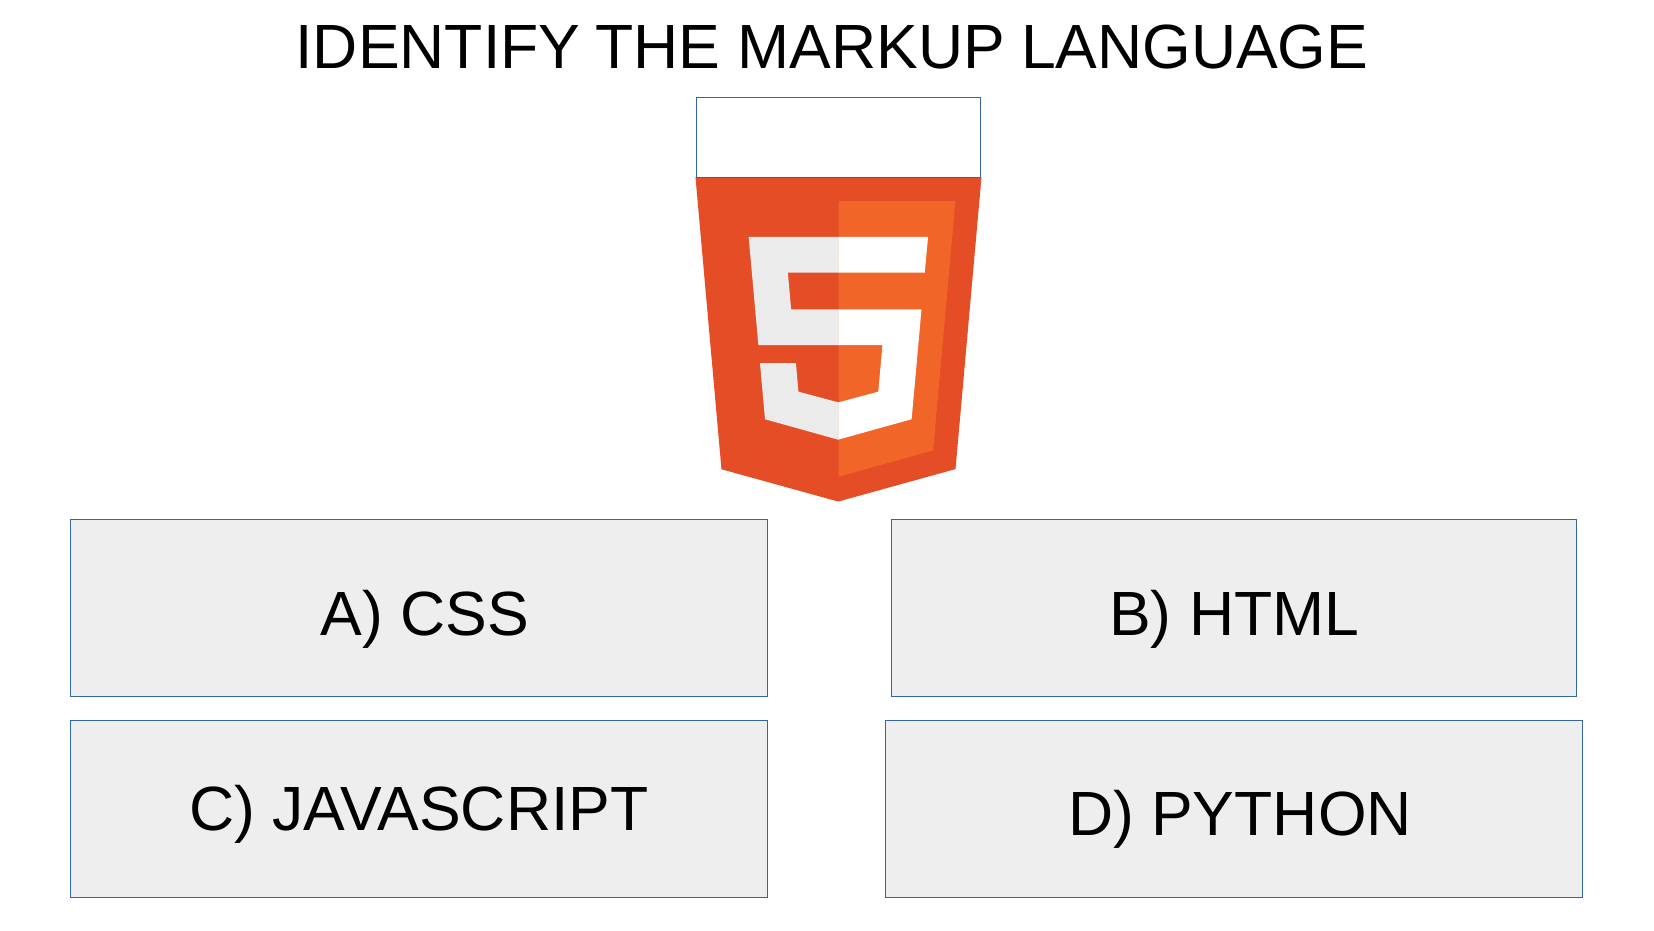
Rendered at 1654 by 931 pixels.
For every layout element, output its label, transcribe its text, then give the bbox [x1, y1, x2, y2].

text_box [70, 886, 768, 898]
title C) JAVASCRIPT [70, 730, 768, 886]
text_box [696, 97, 981, 178]
text_box [891, 519, 1577, 697]
text_box [70, 519, 768, 535]
title D) PYTHON [891, 736, 1589, 892]
picture [636, 97, 1041, 502]
title A) CSS [0, 535, 909, 691]
title B) HTML [909, 535, 1560, 692]
text_box [70, 691, 768, 697]
text_box [885, 720, 1583, 898]
text_box [70, 720, 768, 730]
title IDENTIFY THE MARKUP LANGUAGE [88, 0, 1577, 125]
